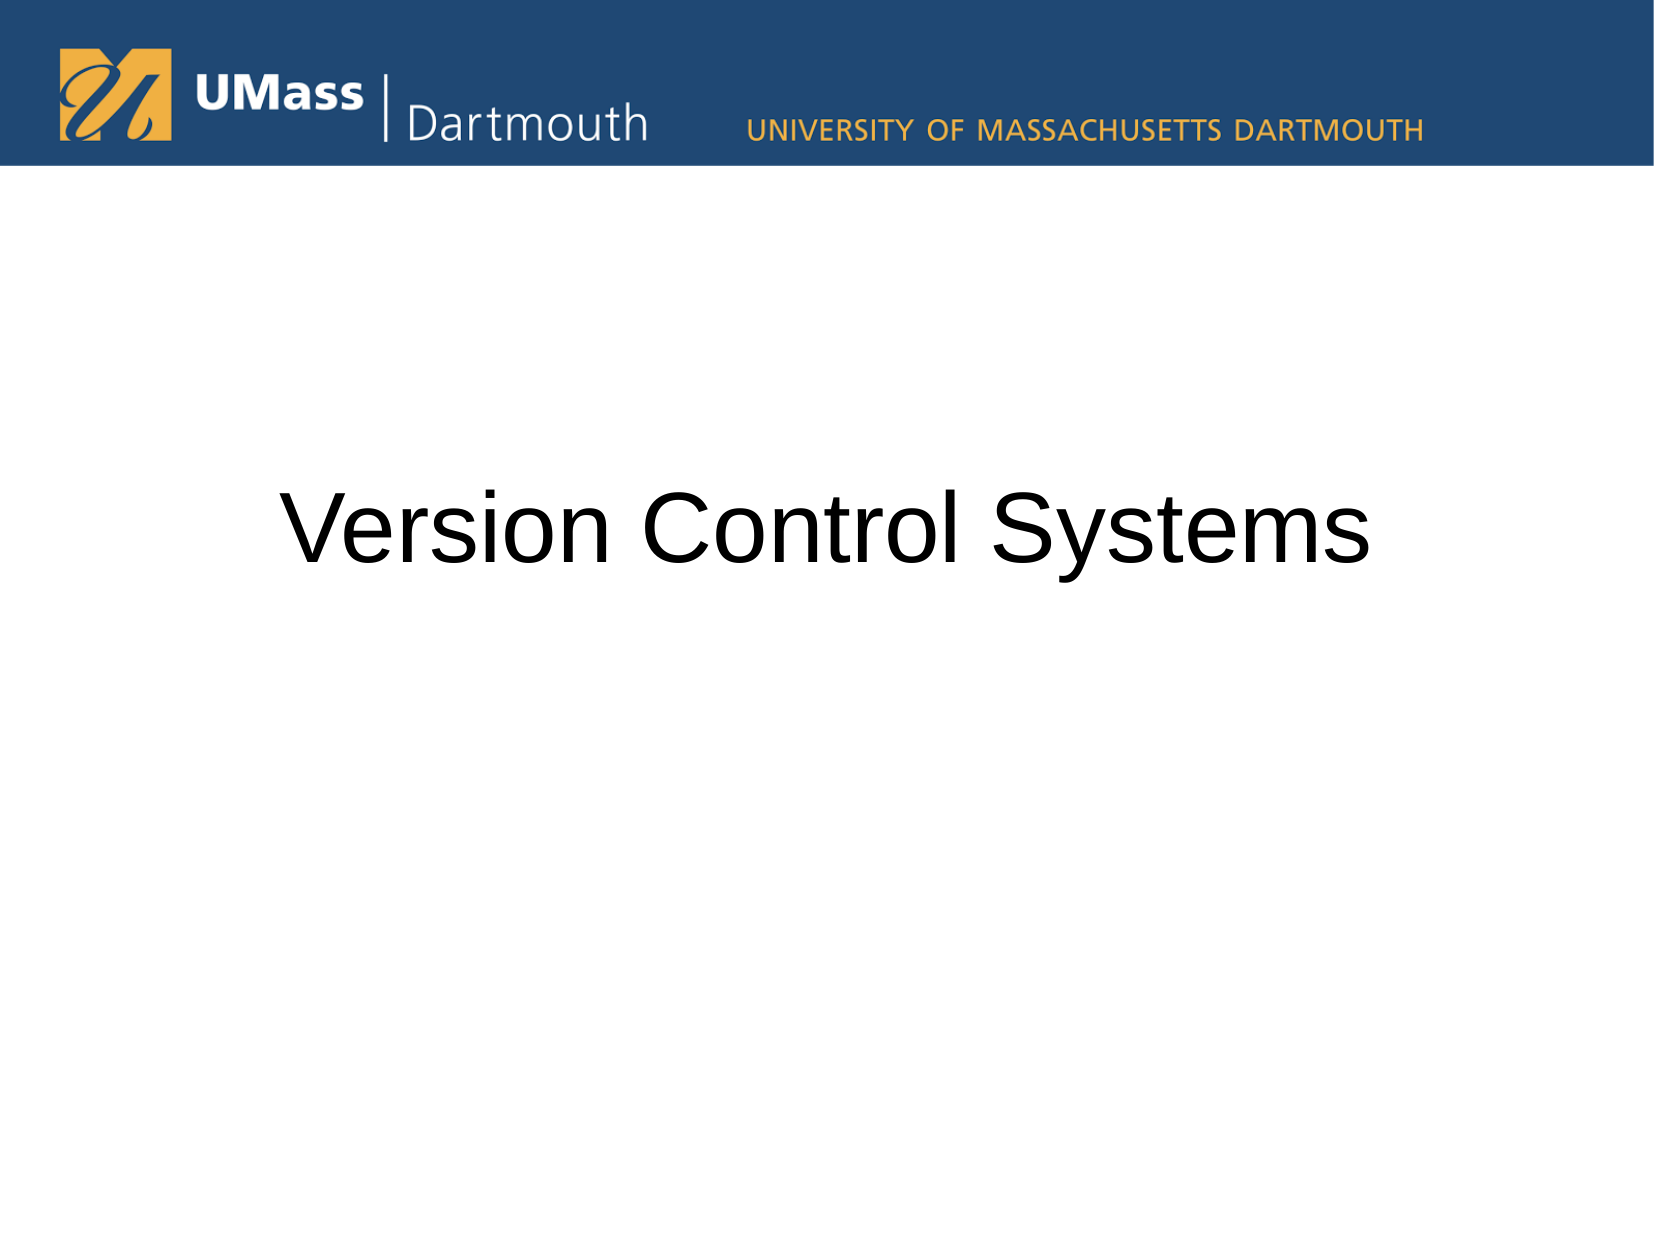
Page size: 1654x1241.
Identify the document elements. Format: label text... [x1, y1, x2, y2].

subtitle Version Control Systems [82, 180, 1571, 876]
picture [0, 0, 1654, 166]
